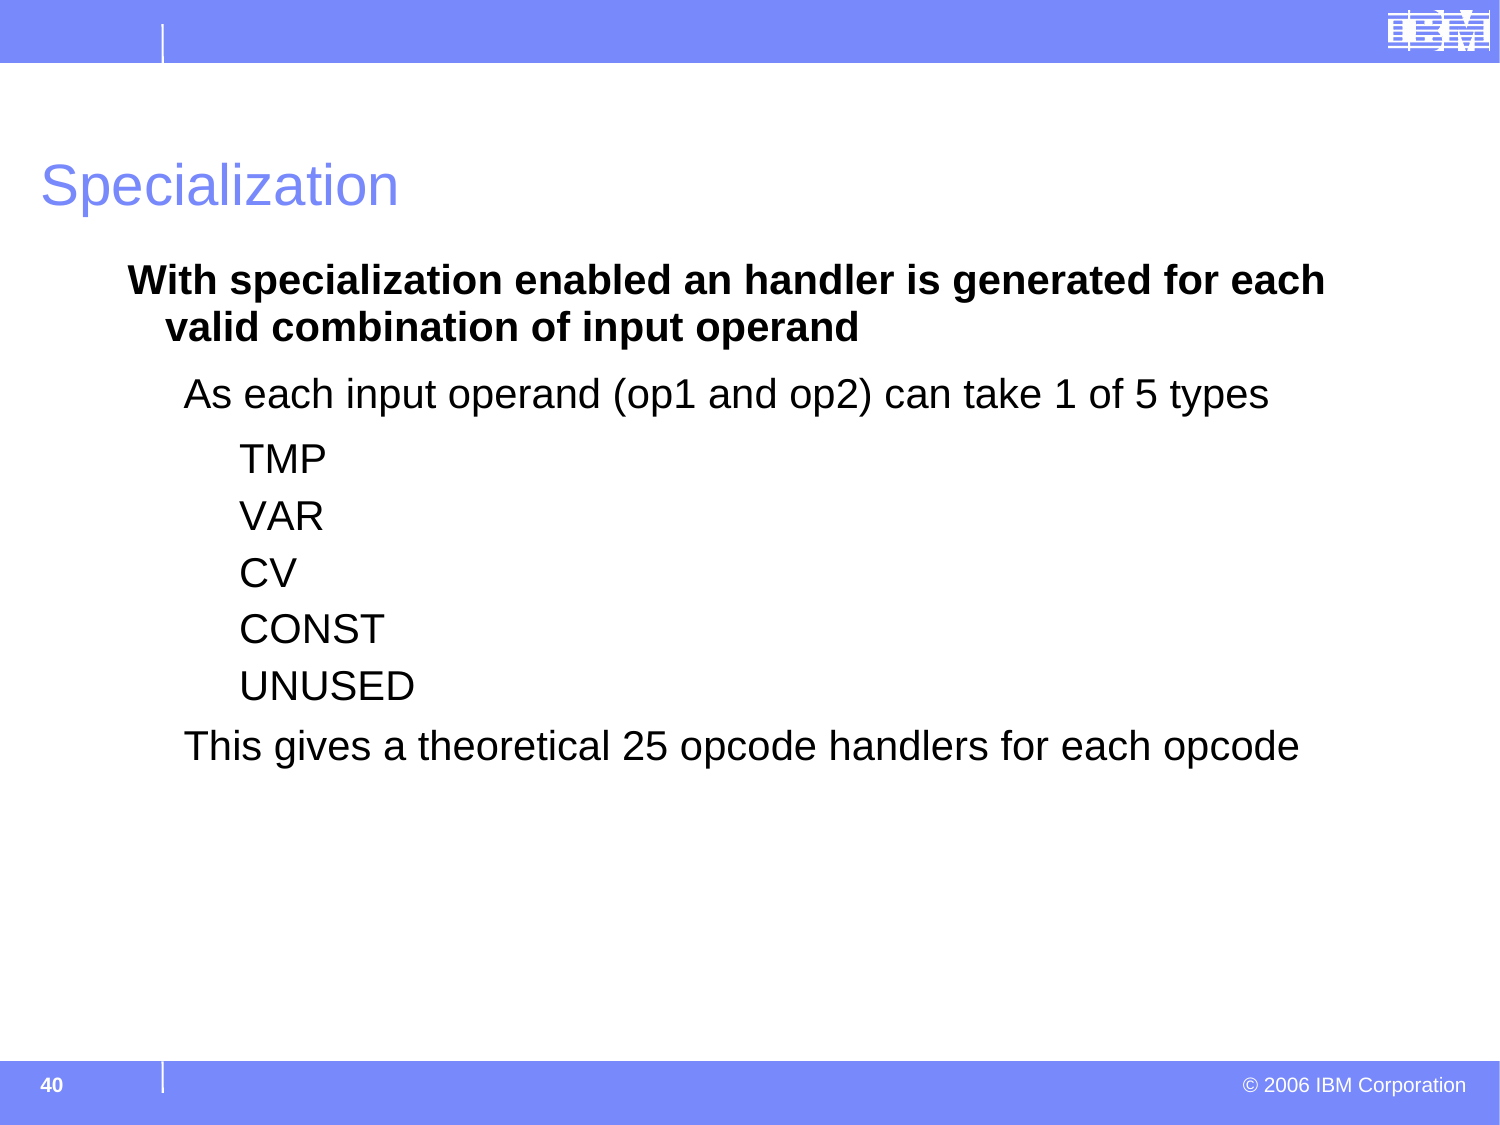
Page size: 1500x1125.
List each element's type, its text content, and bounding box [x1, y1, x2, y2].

list With specialization enabled an handler is generated for each valid combination of input operand As each input operand (op1 and op2) can take 1 of 5 types TMP VAR CV CONST UNUSED This gives a theoretical 25 opcode handlers for each opcode [112, 249, 1388, 997]
title Specialization [25, 123, 1378, 225]
